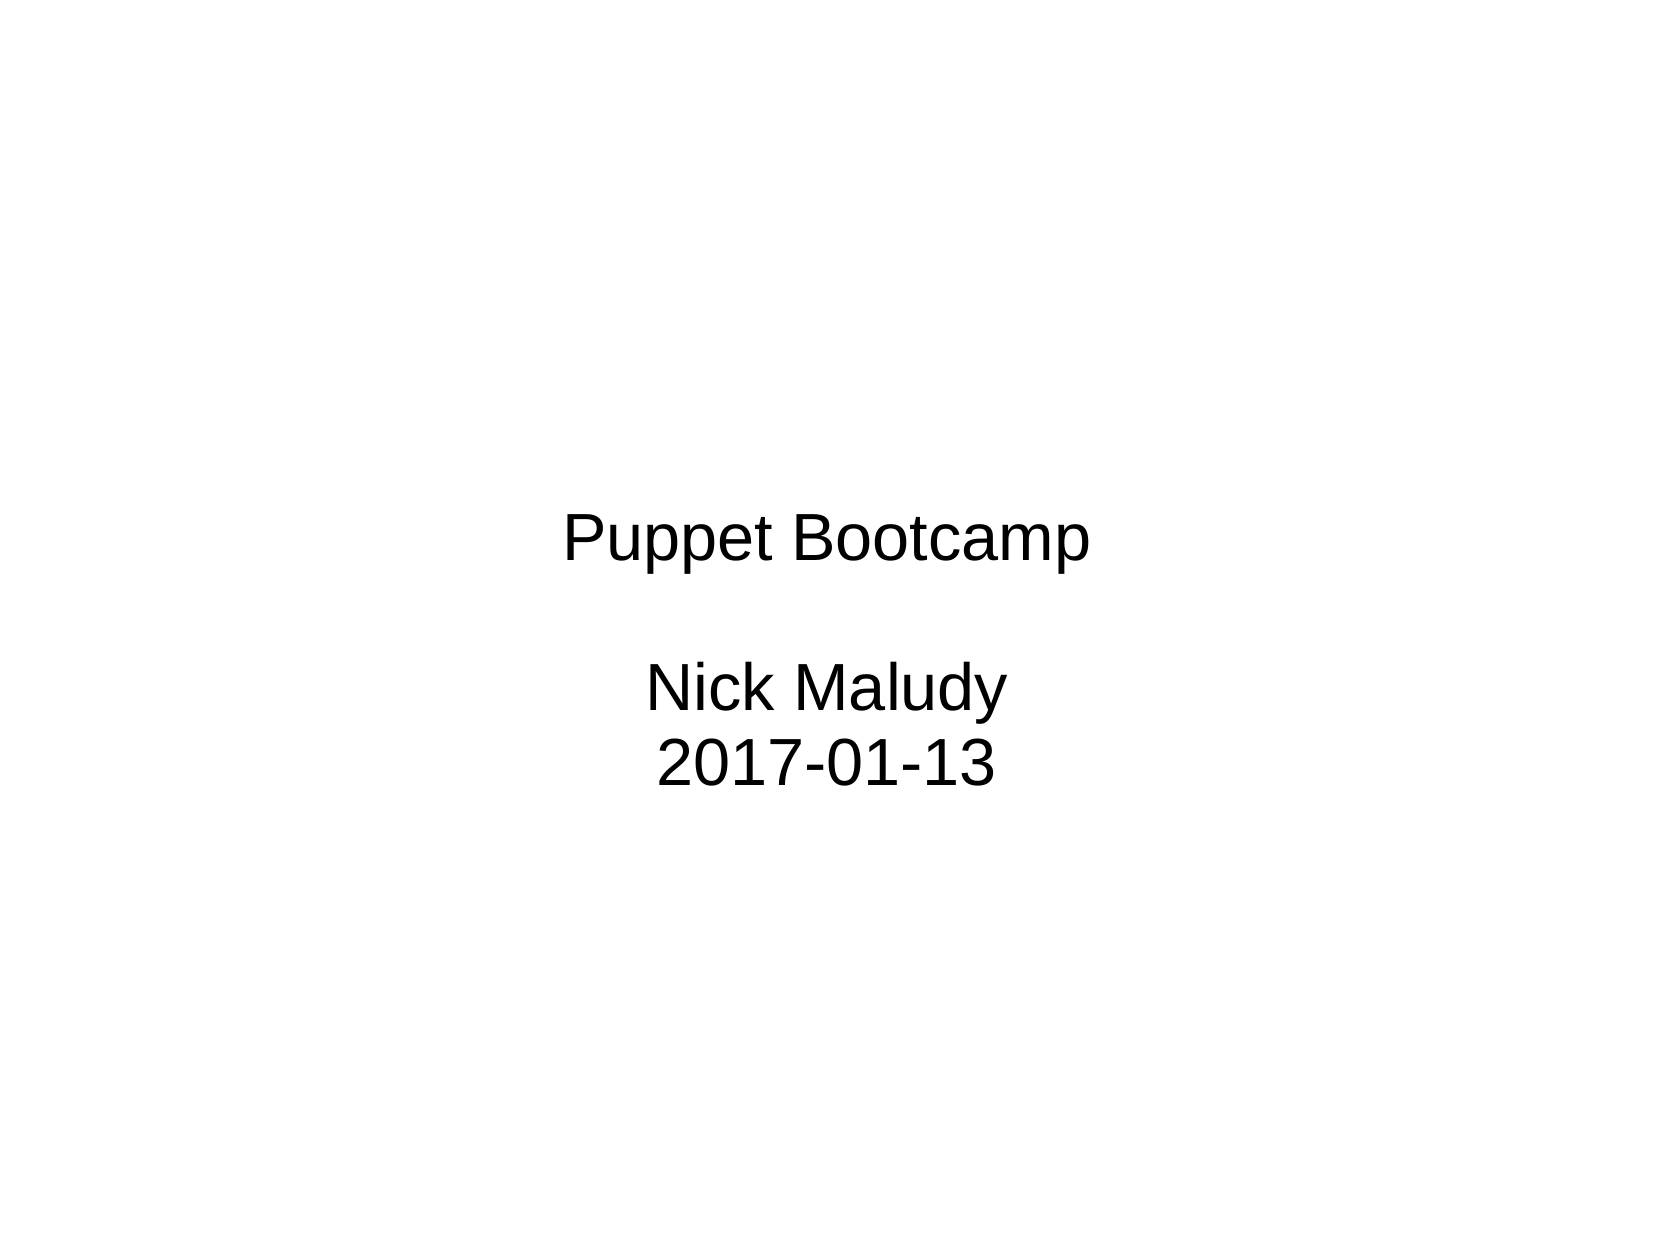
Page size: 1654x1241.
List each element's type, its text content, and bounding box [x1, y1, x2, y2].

subtitle Puppet Bootcamp Nick Maludy 2017-01-13 [82, 290, 1571, 1010]
